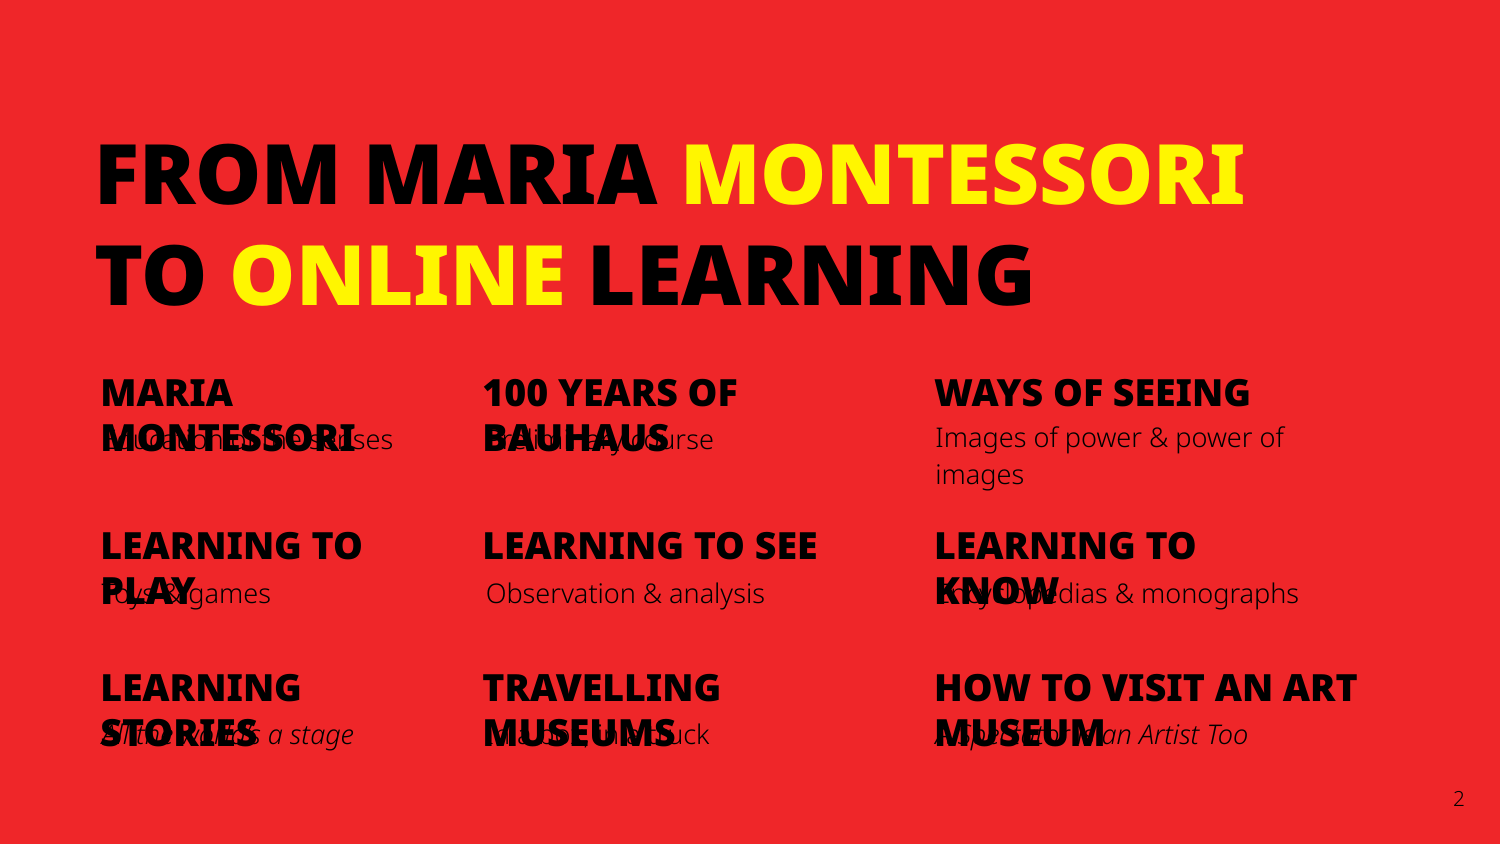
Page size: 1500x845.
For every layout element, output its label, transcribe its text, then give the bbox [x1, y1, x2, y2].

title Ways of Seeing [919, 353, 1339, 429]
text_box In a box, in a truck [470, 697, 881, 778]
title Travelling Museums [467, 648, 851, 724]
text_box Toys & games [86, 583, 470, 630]
text_box A Spectator is an Artist Too [920, 724, 1443, 778]
text_box All the world’s a stage [86, 724, 470, 778]
text_box Observation & analysis [470, 583, 845, 630]
title Learning Stories [85, 648, 467, 724]
title Learning to Know [919, 506, 1339, 583]
text_box Preliminary course [470, 429, 845, 478]
text_box Images of power & power of images [920, 400, 1376, 469]
title From Maria Montessori To Online Learning [79, 106, 1485, 337]
title Learning to PLAY [85, 506, 467, 583]
title 100 years of Bauhaus [467, 353, 901, 429]
text_box Encyclopedias & monographs [920, 556, 1388, 628]
title Maria Montessori [85, 353, 467, 429]
text_box Education of the senses [86, 429, 470, 478]
title Learning to See [467, 506, 851, 583]
title How to Visit an Art Museum [919, 648, 1443, 724]
